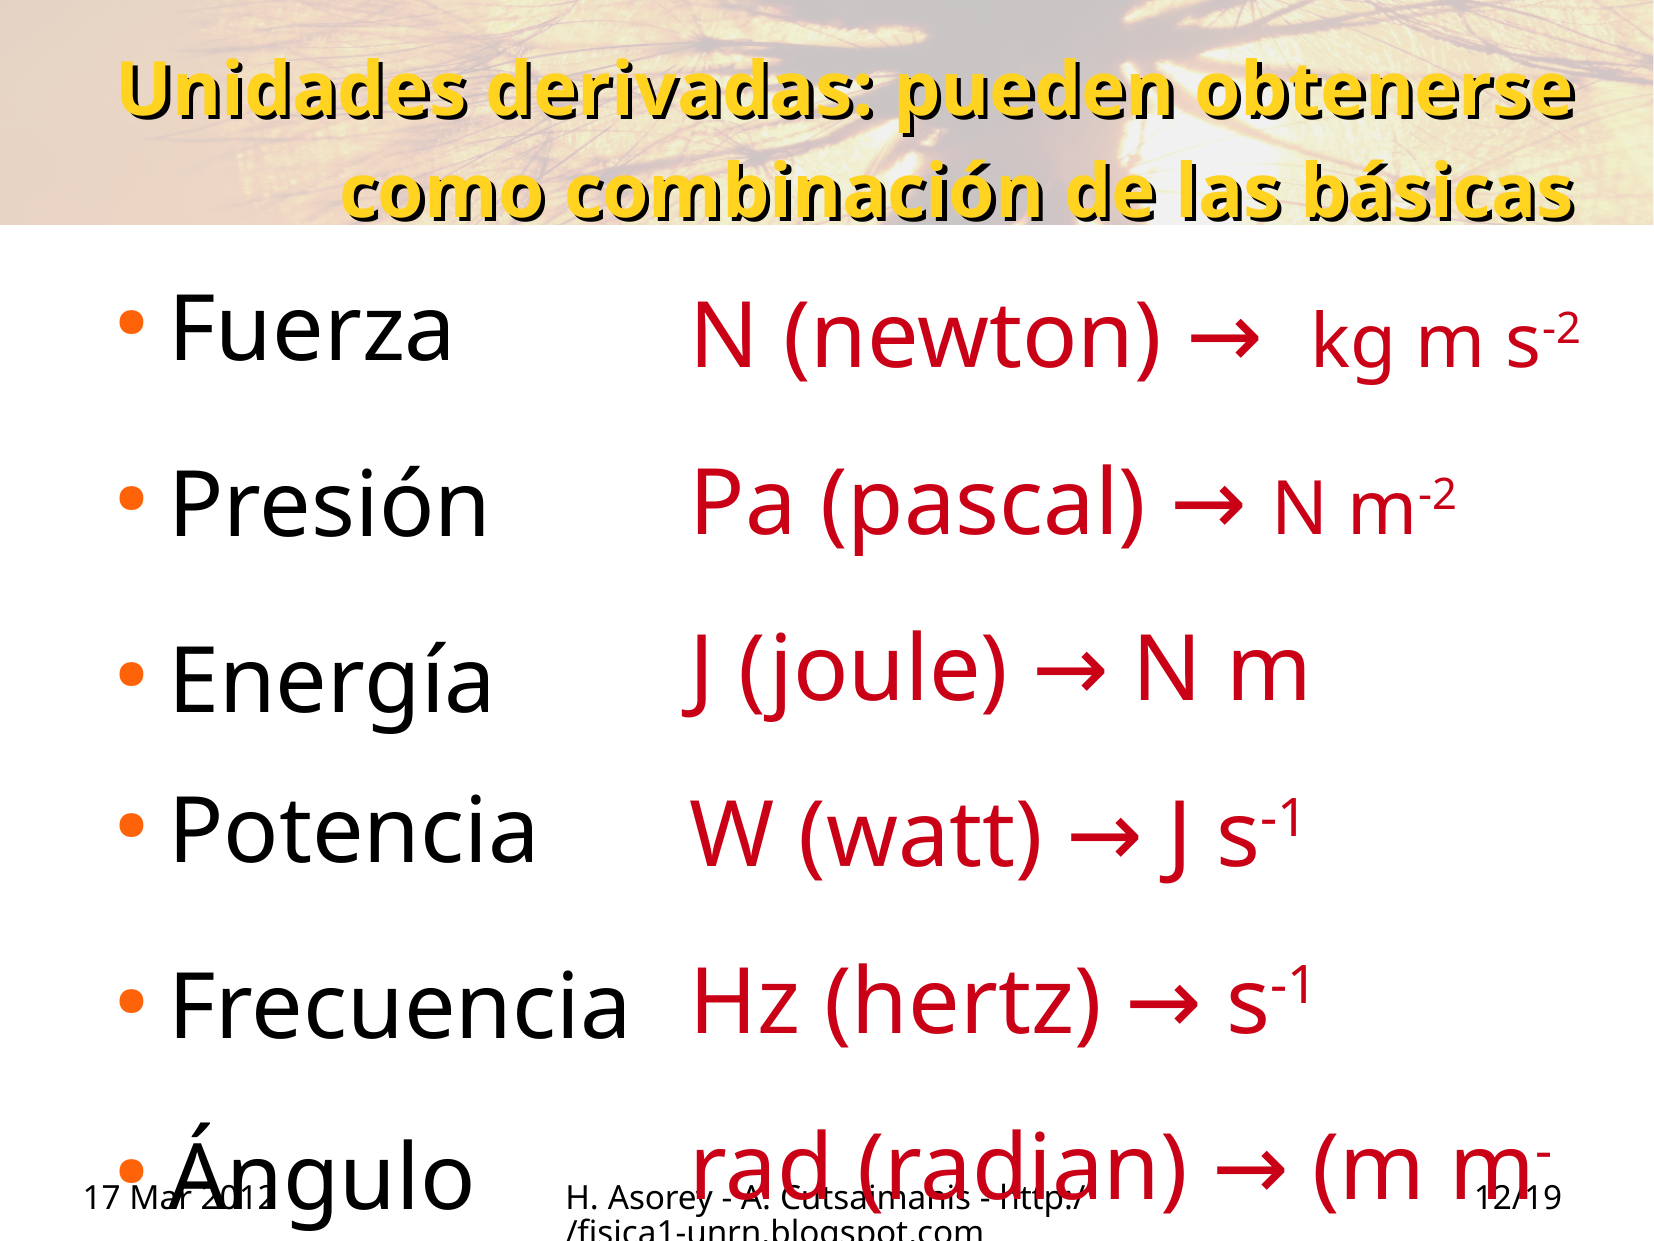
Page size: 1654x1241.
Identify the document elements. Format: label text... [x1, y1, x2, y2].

text_box N (newton) → kg m s-2 Pa (pascal) → N m-2 J (joule) → N m W (watt) → J s-1 Hz (hertz) → s-1 rad (radian) → (m m-1) [675, 262, 1613, 1216]
title Unidades derivadas: pueden obtenerse como combinación de las básicas [86, 39, 1576, 235]
text_box Fuerza Presión Energía Potencia Frecuencia Ángulo [82, 255, 1571, 1200]
picture [0, 0, 1654, 225]
